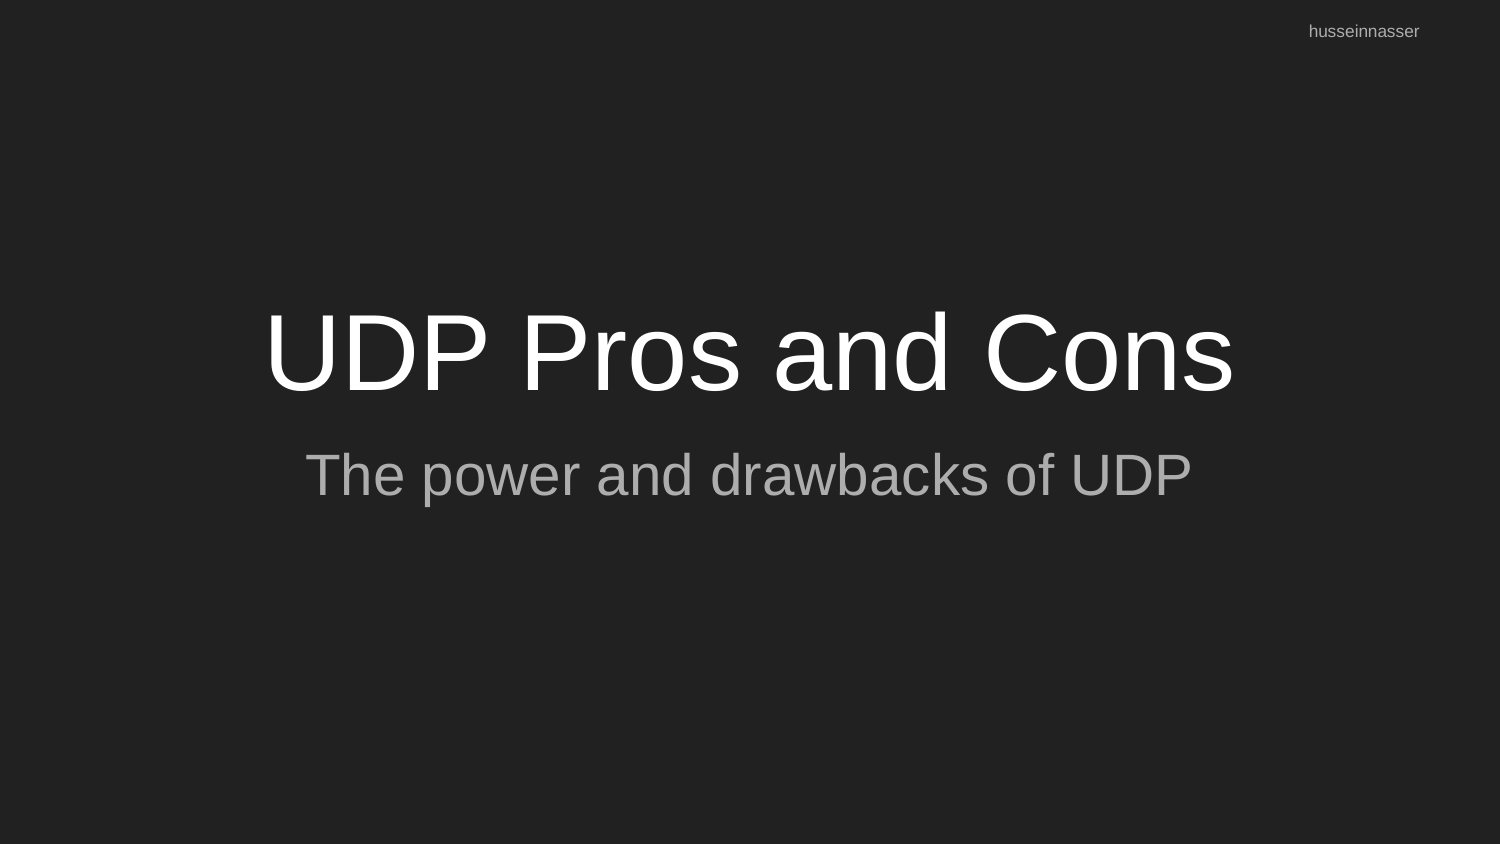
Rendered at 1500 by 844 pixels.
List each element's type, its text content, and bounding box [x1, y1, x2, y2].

subtitle husseinnasser [1236, 11, 1492, 53]
title UDP Pros and Cons [51, 90, 1449, 421]
subtitle The power and drawbacks of UDP [51, 421, 1449, 552]
